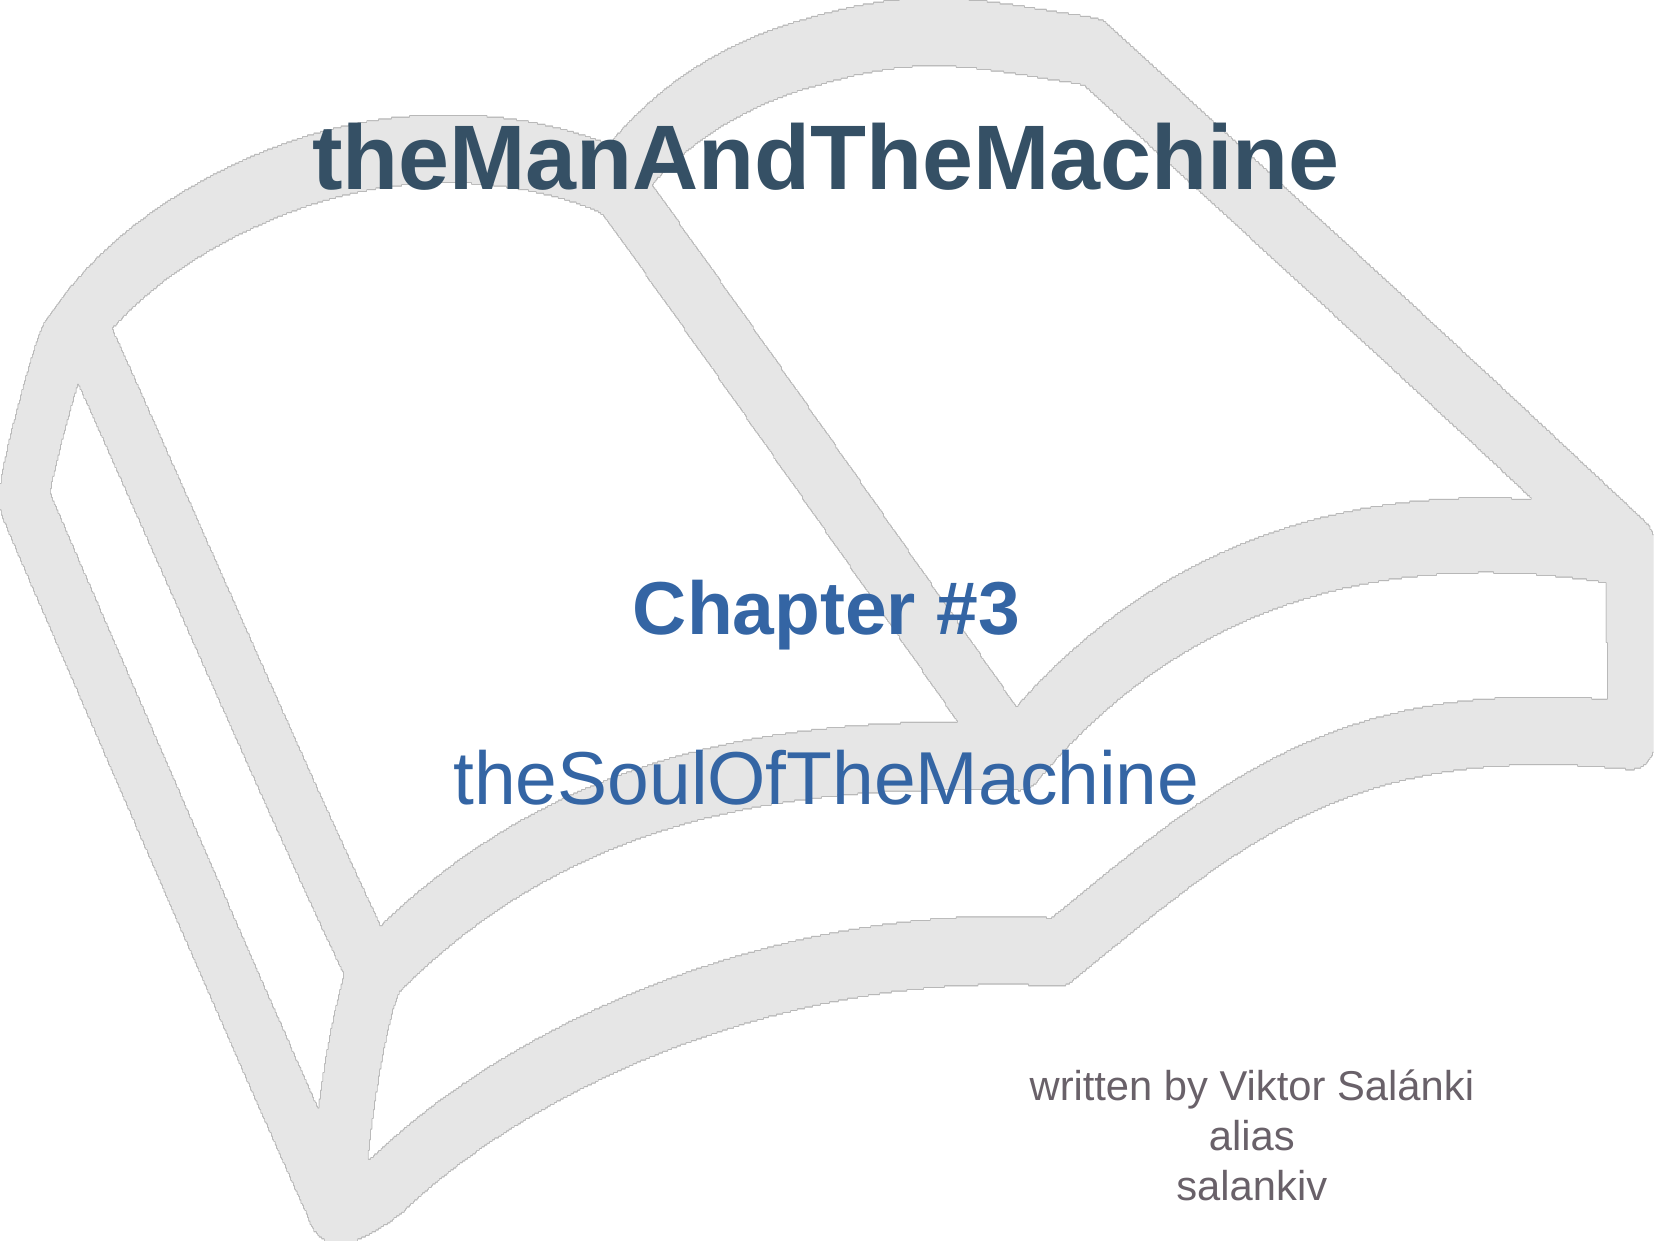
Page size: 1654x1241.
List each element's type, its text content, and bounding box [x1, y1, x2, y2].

text_box theManAndTheMachine [82, 49, 1571, 215]
text_box Chapter #3 theSoulOfTheMachine [82, 215, 1571, 1084]
picture [0, 0, 1654, 1241]
text_box written by Viktor Salánki alias salankiv [933, 1051, 1571, 1206]
